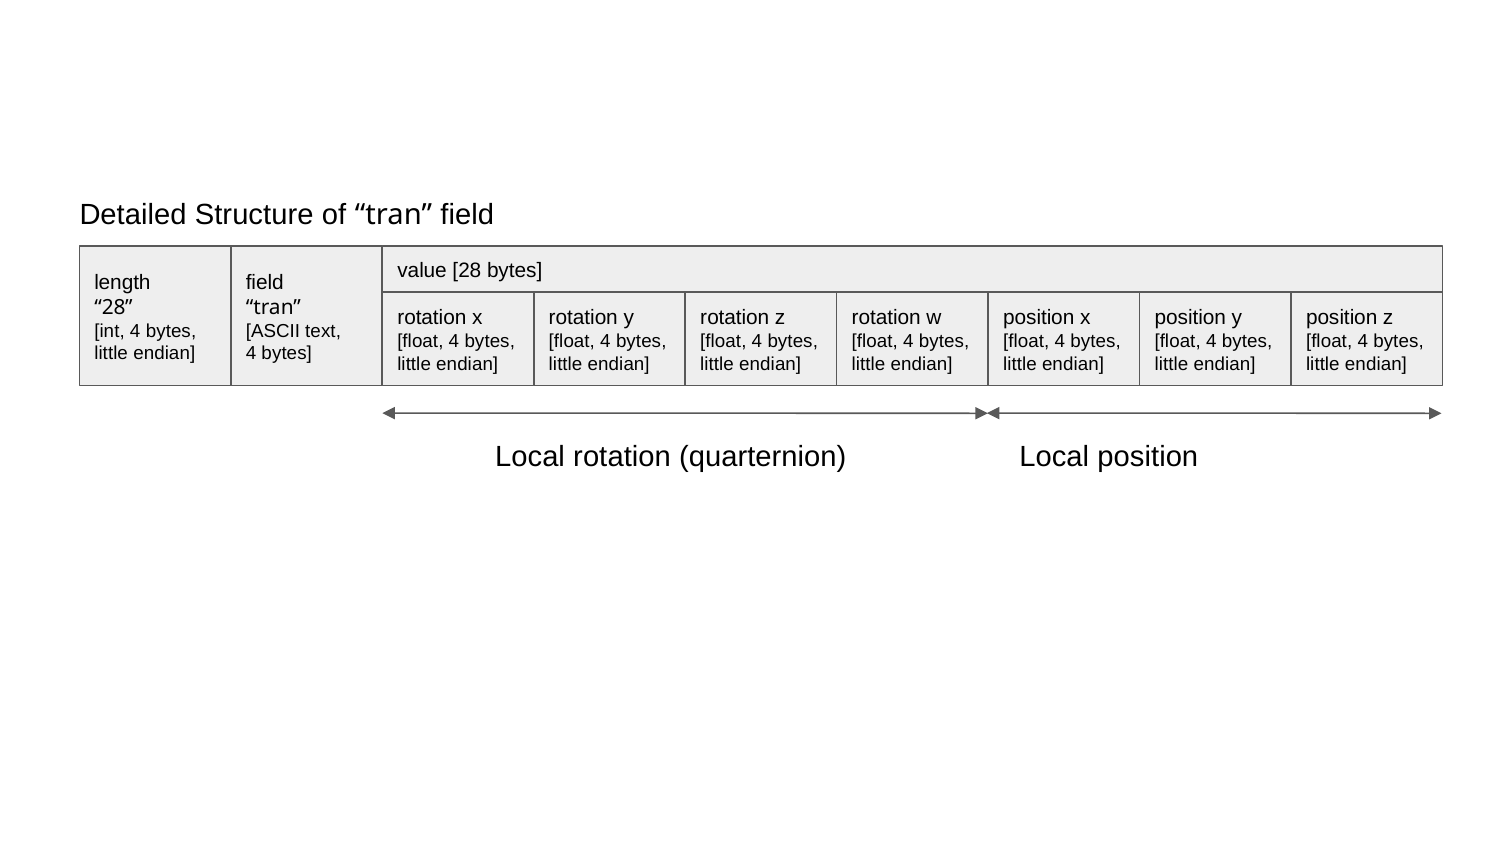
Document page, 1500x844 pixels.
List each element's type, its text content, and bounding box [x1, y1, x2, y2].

text_box field “tran” [ASCII text, 4 bytes] [231, 246, 382, 386]
text_box Detailed Structure of “tran” field [64, 180, 542, 246]
text_box rotation x [float, 4 bytes, little endian] [382, 293, 533, 386]
text_box rotation w [float, 4 bytes, little endian] [836, 293, 988, 386]
text_box rotation z [float, 4 bytes, little endian] [685, 293, 836, 386]
text_box value [28 bytes] [382, 246, 1443, 293]
text_box Local rotation (quarternion) [480, 422, 958, 488]
text_box rotation y [float, 4 bytes, little endian] [533, 293, 685, 386]
text_box position y [float, 4 bytes, little endian] [1139, 293, 1290, 386]
text_box position z [float, 4 bytes, little endian] [1290, 293, 1443, 386]
text_box length “28” [int, 4 bytes, little endian] [79, 246, 231, 386]
text_box Local position [1004, 422, 1305, 488]
text_box position x [float, 4 bytes, little endian] [988, 293, 1139, 386]
